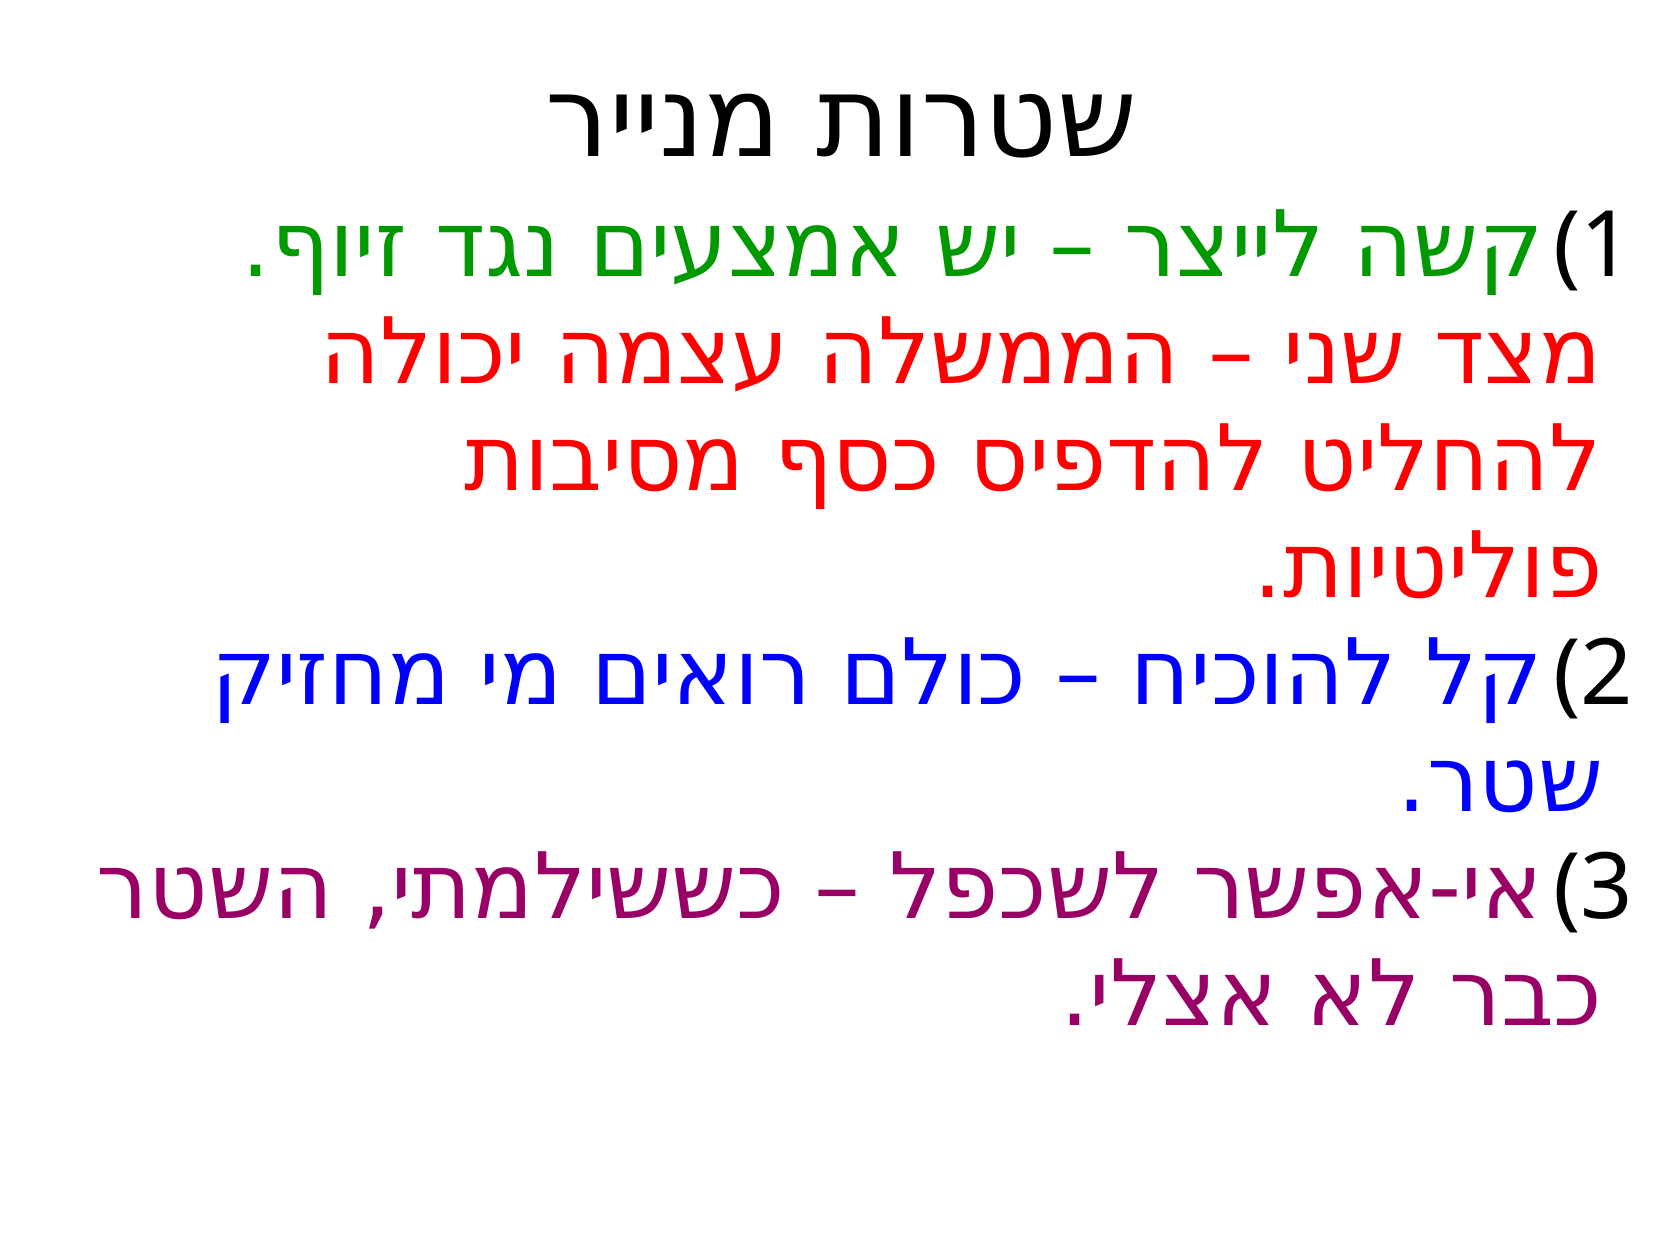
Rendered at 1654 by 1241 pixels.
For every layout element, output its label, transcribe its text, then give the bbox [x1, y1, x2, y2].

text_box שטרות מנייר [60, 45, 1624, 184]
text_box קשה לייצר – יש אמצעים נגד זיוף. מצד שני – הממשלה עצמה יכולה להחליט להדפיס כסף מסיבות פוליטיות. קל להוכיח – כולם רואים מי מחזיק שטר. אי-אפשר לשכפל – כששילמתי, השטר כבר לא אצלי. [75, 183, 1654, 808]
